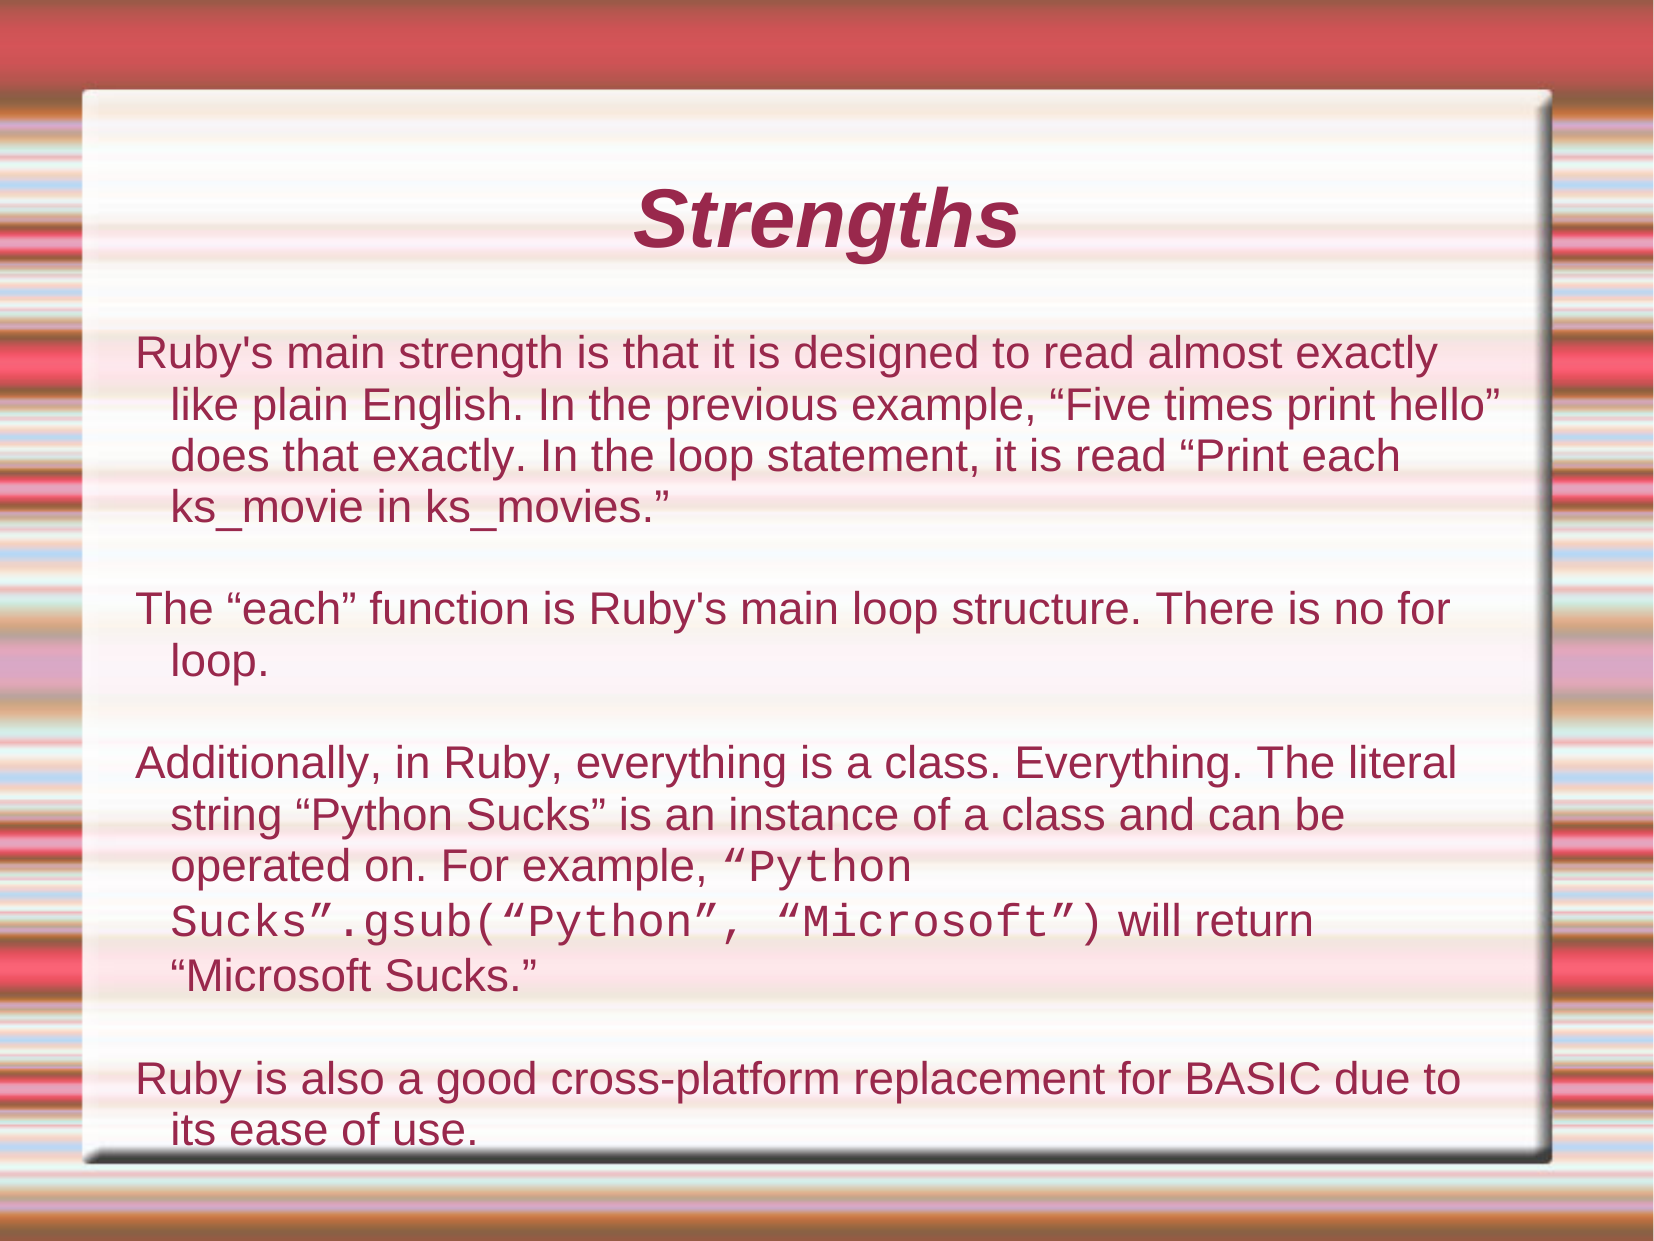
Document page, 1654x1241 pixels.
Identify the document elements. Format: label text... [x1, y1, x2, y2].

title Strengths [121, 114, 1534, 322]
subtitle Ruby's main strength is that it is designed to read almost exactly like plain English. In the previous example, “Five times print hello” does that exactly. In the loop statement, it is read “Print each ks_movie in ks_movies.” The “each” function is Ruby's main loop structure. There is no for loop. Additionally, in Ruby, everything is a class. Everything. The literal string “Python Sucks” is an instance of a class and can be operated on. For example, “Python Sucks”.gsub(“Python”, “Microsoft”) will return “Microsoft Sucks.” Ruby is also a good cross-platform replacement for BASIC due to its ease of use. [134, 350, 1516, 1133]
picture [0, 0, 1654, 1241]
